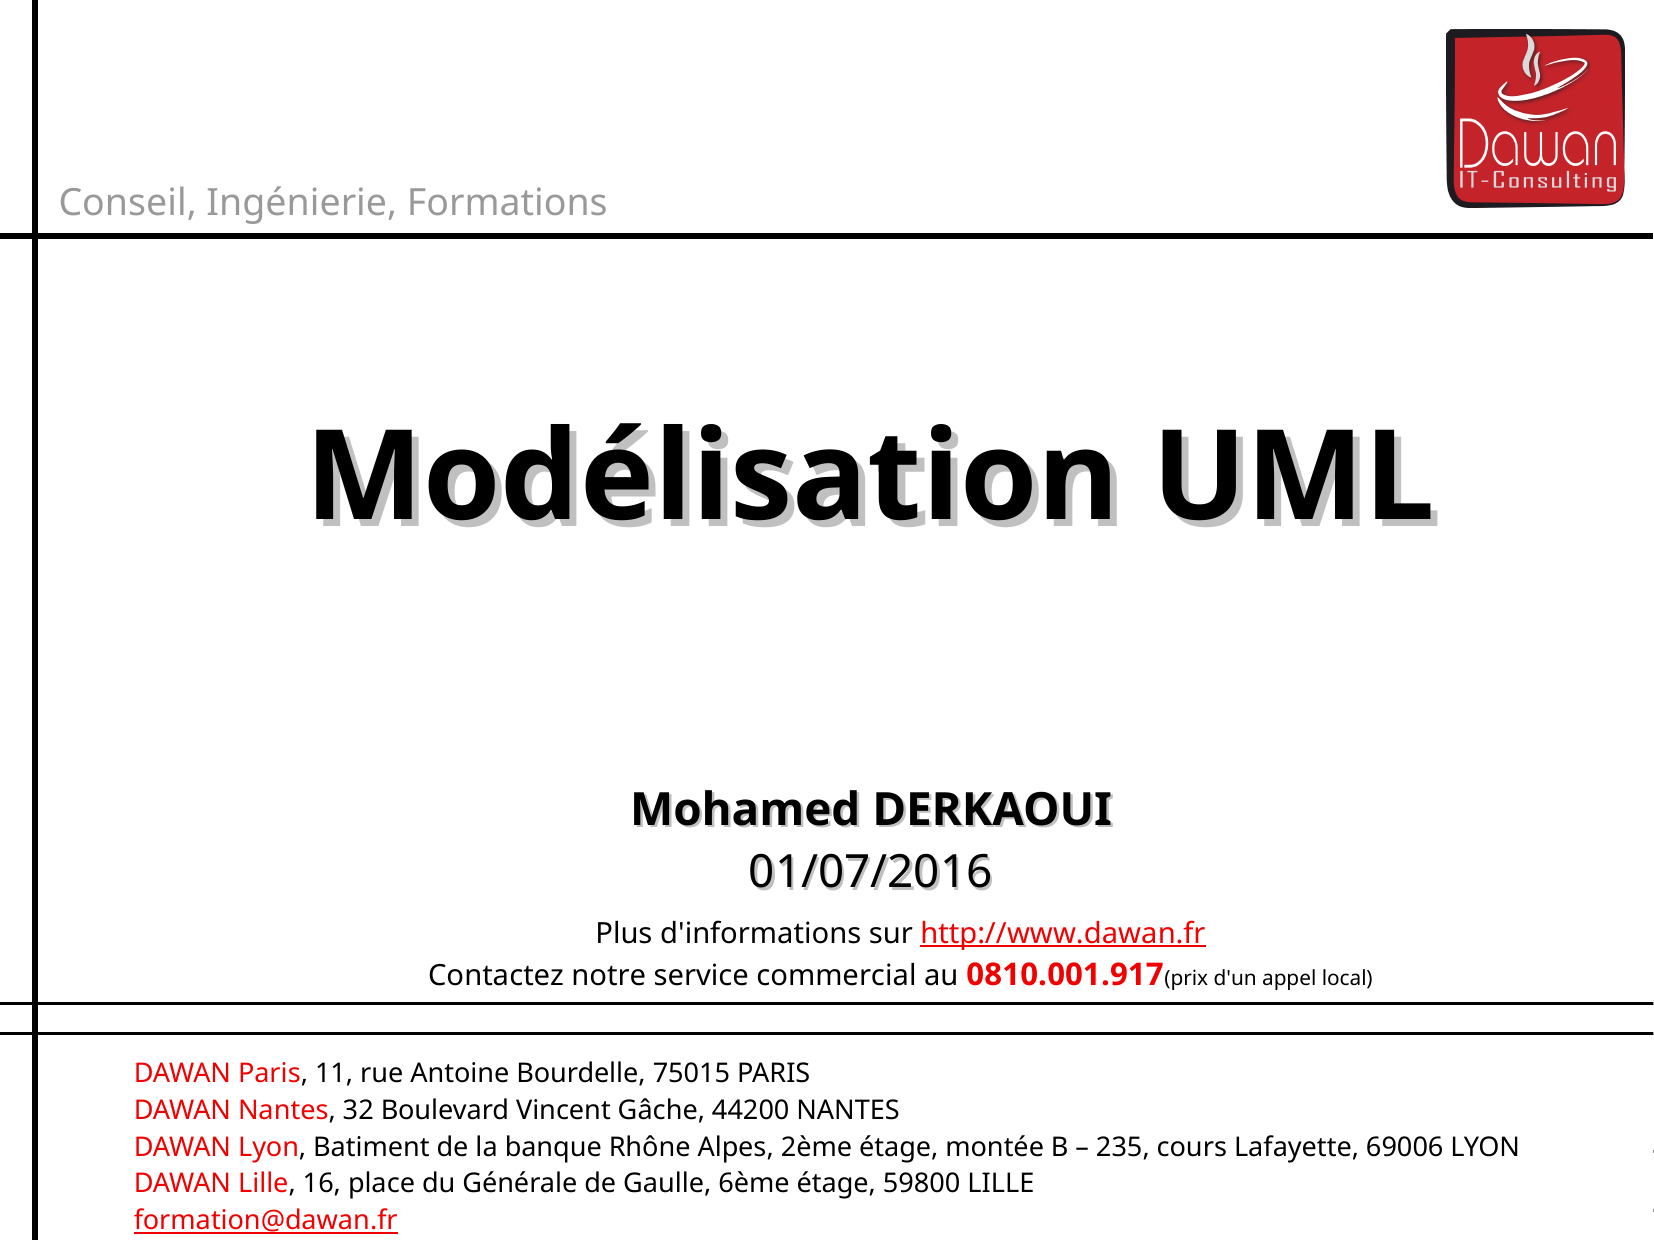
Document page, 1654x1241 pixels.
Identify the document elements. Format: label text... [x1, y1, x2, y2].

text_box Modélisation UML Mohamed DERKAOUI 01/07/2016 [206, 351, 1536, 915]
text_box DAWAN Paris, 11, rue Antoine Bourdelle, 75015 PARIS DAWAN Nantes, 32 Boulevard Vincent Gâche, 44200 NANTES DAWAN Lyon, Batiment de la banque Rhône Alpes, 2ème étage, montée B – 235, cours Lafayette, 69006 LYON DAWAN Lille, 16, place du Générale de Gaulle, 6ème étage, 59800 LILLE formation@dawan.fr [0, 1045, 1654, 1241]
text_box Plus d'informations sur http://www.dawan.fr Contactez notre service commercial au 0810.001.917(prix d'un appel local) [206, 915, 1595, 992]
text_box Conseil, Ingénierie, Formations [23, 171, 644, 231]
picture [1446, 29, 1625, 208]
